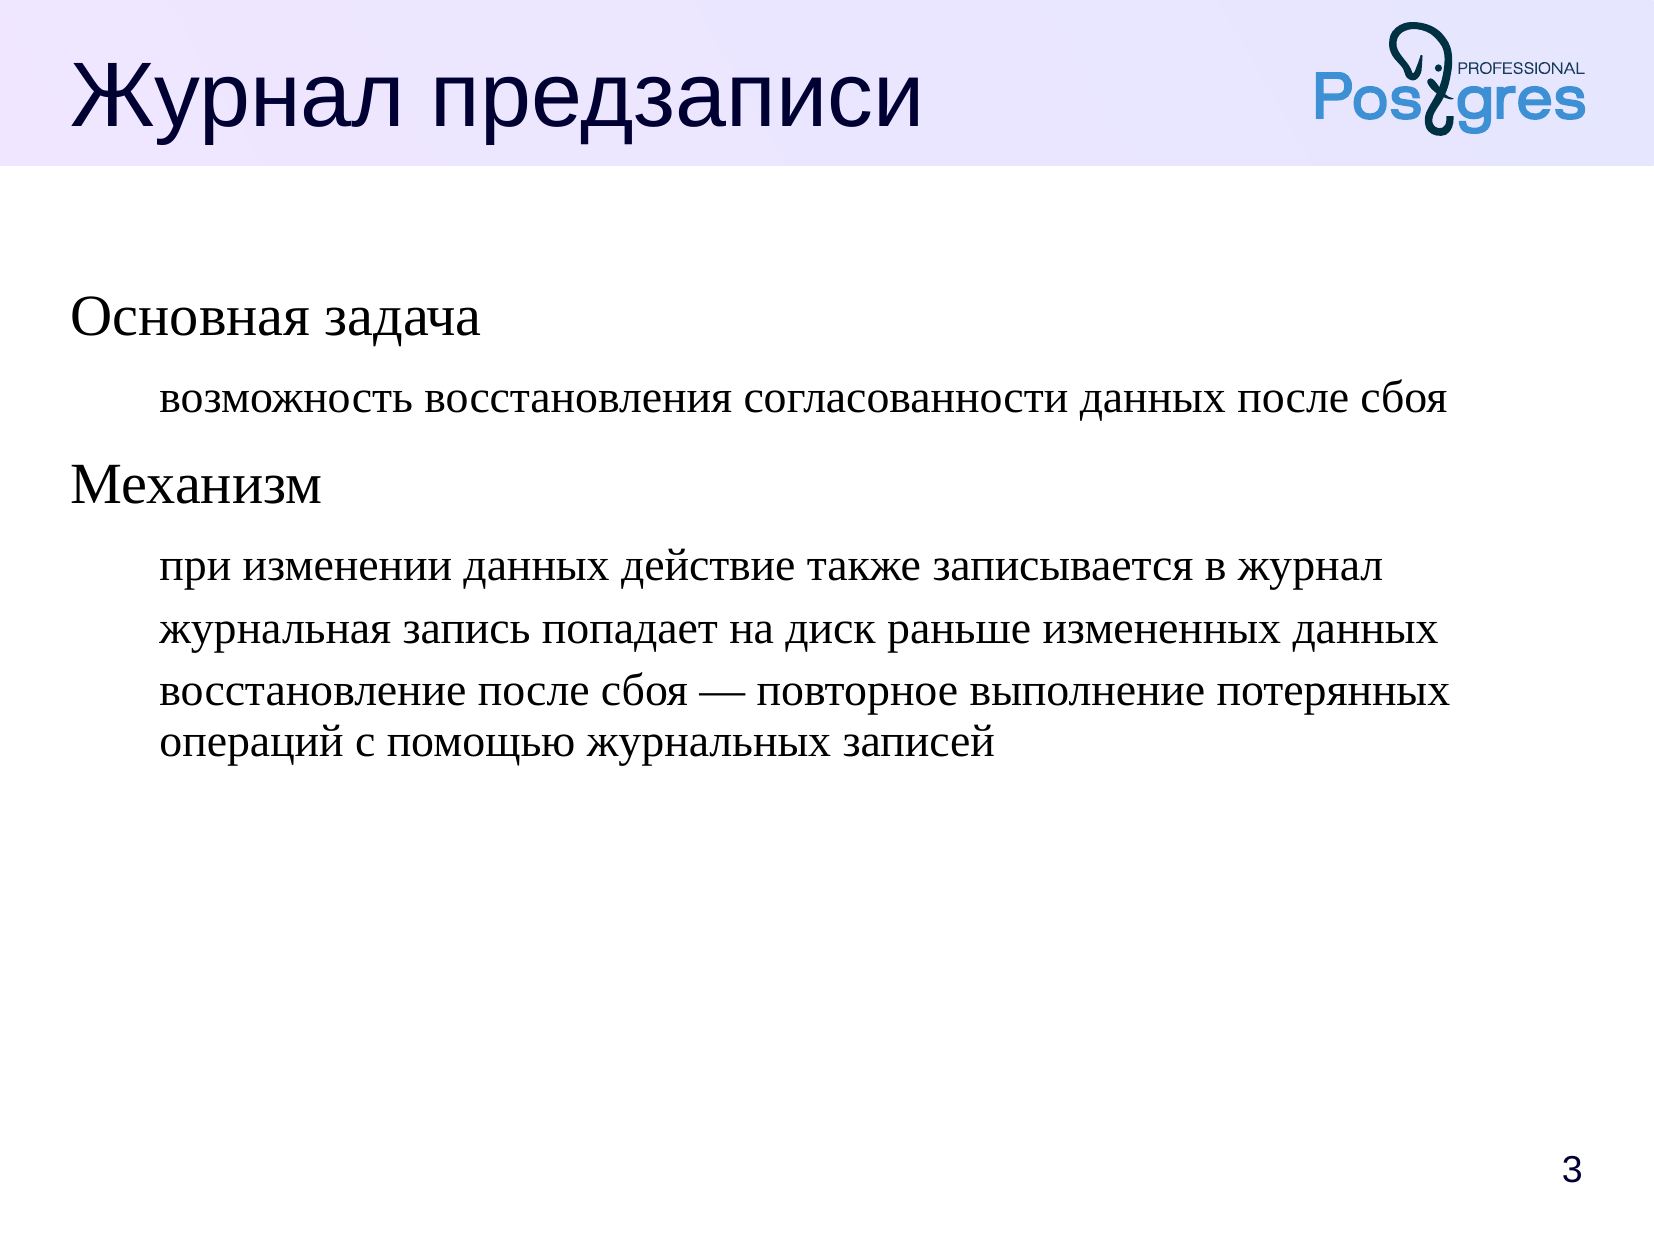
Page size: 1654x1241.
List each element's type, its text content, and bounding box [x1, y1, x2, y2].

title Журнал предзаписи [70, 43, 1241, 147]
list Основная задача возможность восстановления согласованности данных после сбоя Механизм при изменении данных действие также записывается в журнал журнальная запись попадает на диск раньше измененных данных восстановление после сбоя — повторное выполнение потерянных операций с помощью журнальных записей [70, 283, 1583, 1141]
